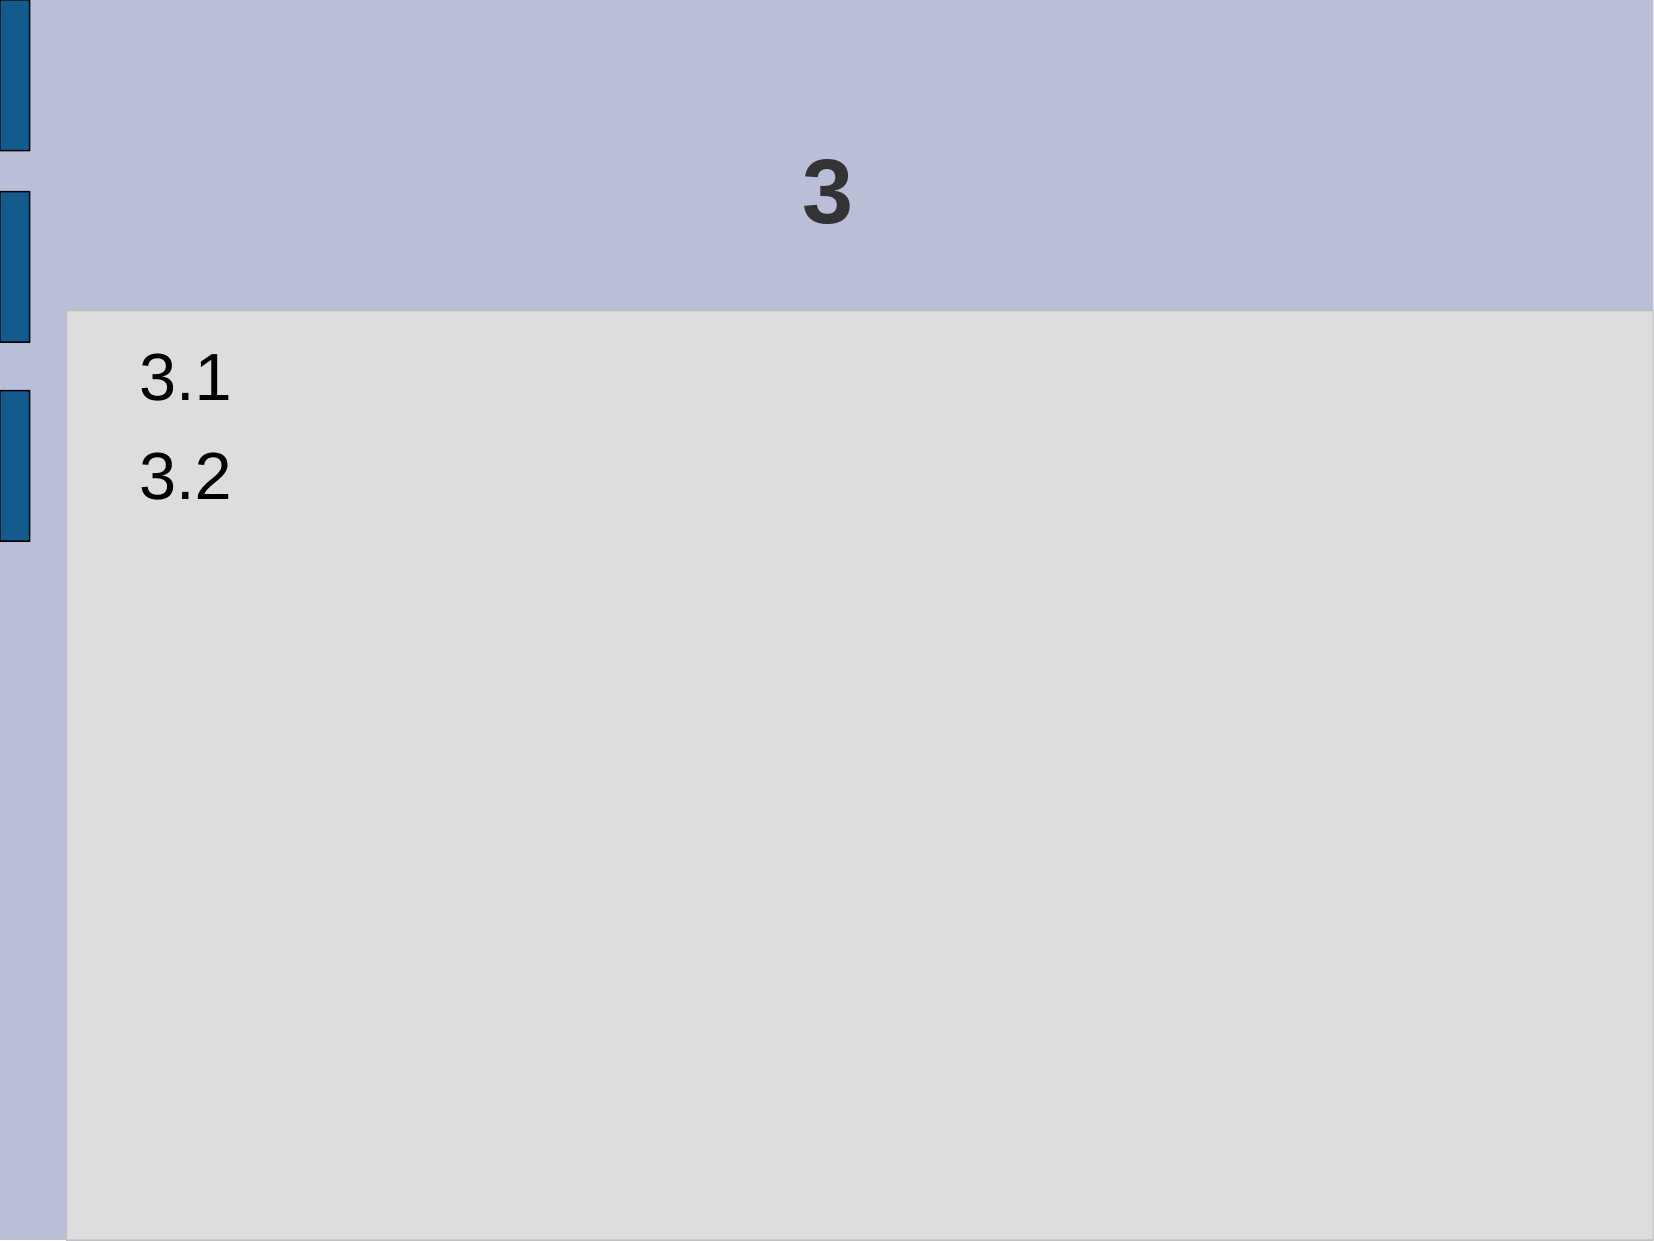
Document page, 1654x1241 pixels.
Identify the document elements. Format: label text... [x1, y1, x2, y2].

title 3 [121, 98, 1534, 291]
list 3.1 3.2 [121, 344, 1534, 1112]
